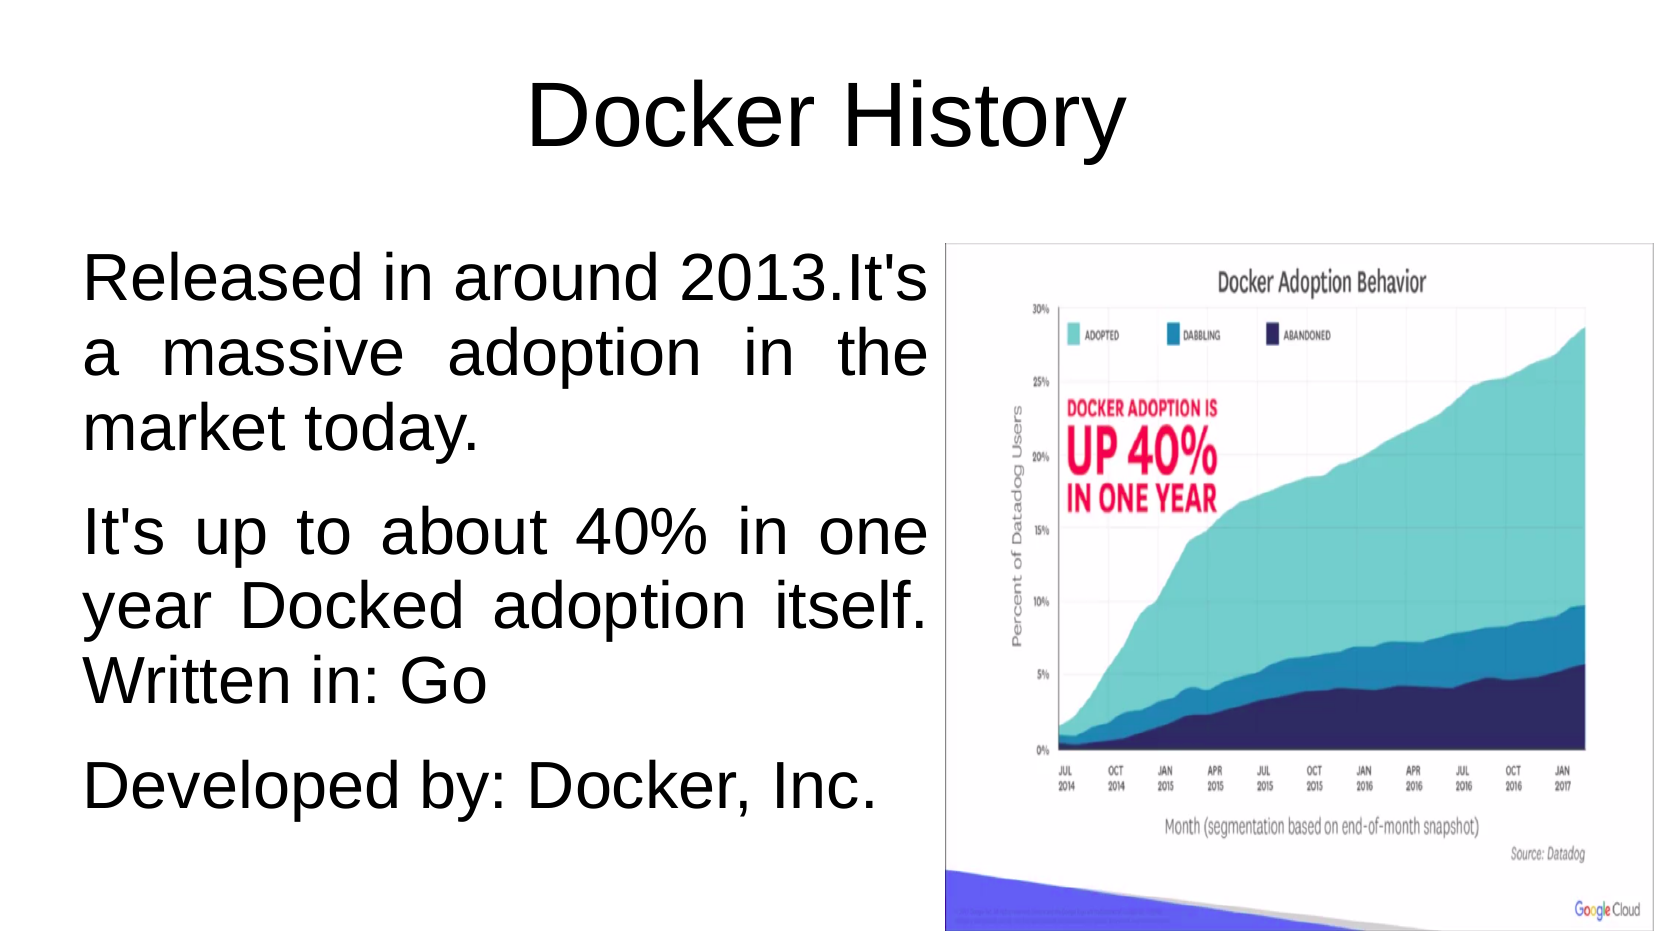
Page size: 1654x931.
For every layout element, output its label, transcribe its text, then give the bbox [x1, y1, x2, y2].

picture [945, 243, 1654, 931]
list Released in around 2013.It's a massive adoption in the market today. It's up to about 40% in one year Docked adoption itself. Written in: Go Developed by: Docker, Inc. [82, 240, 931, 826]
title Docker History [82, 63, 1571, 167]
